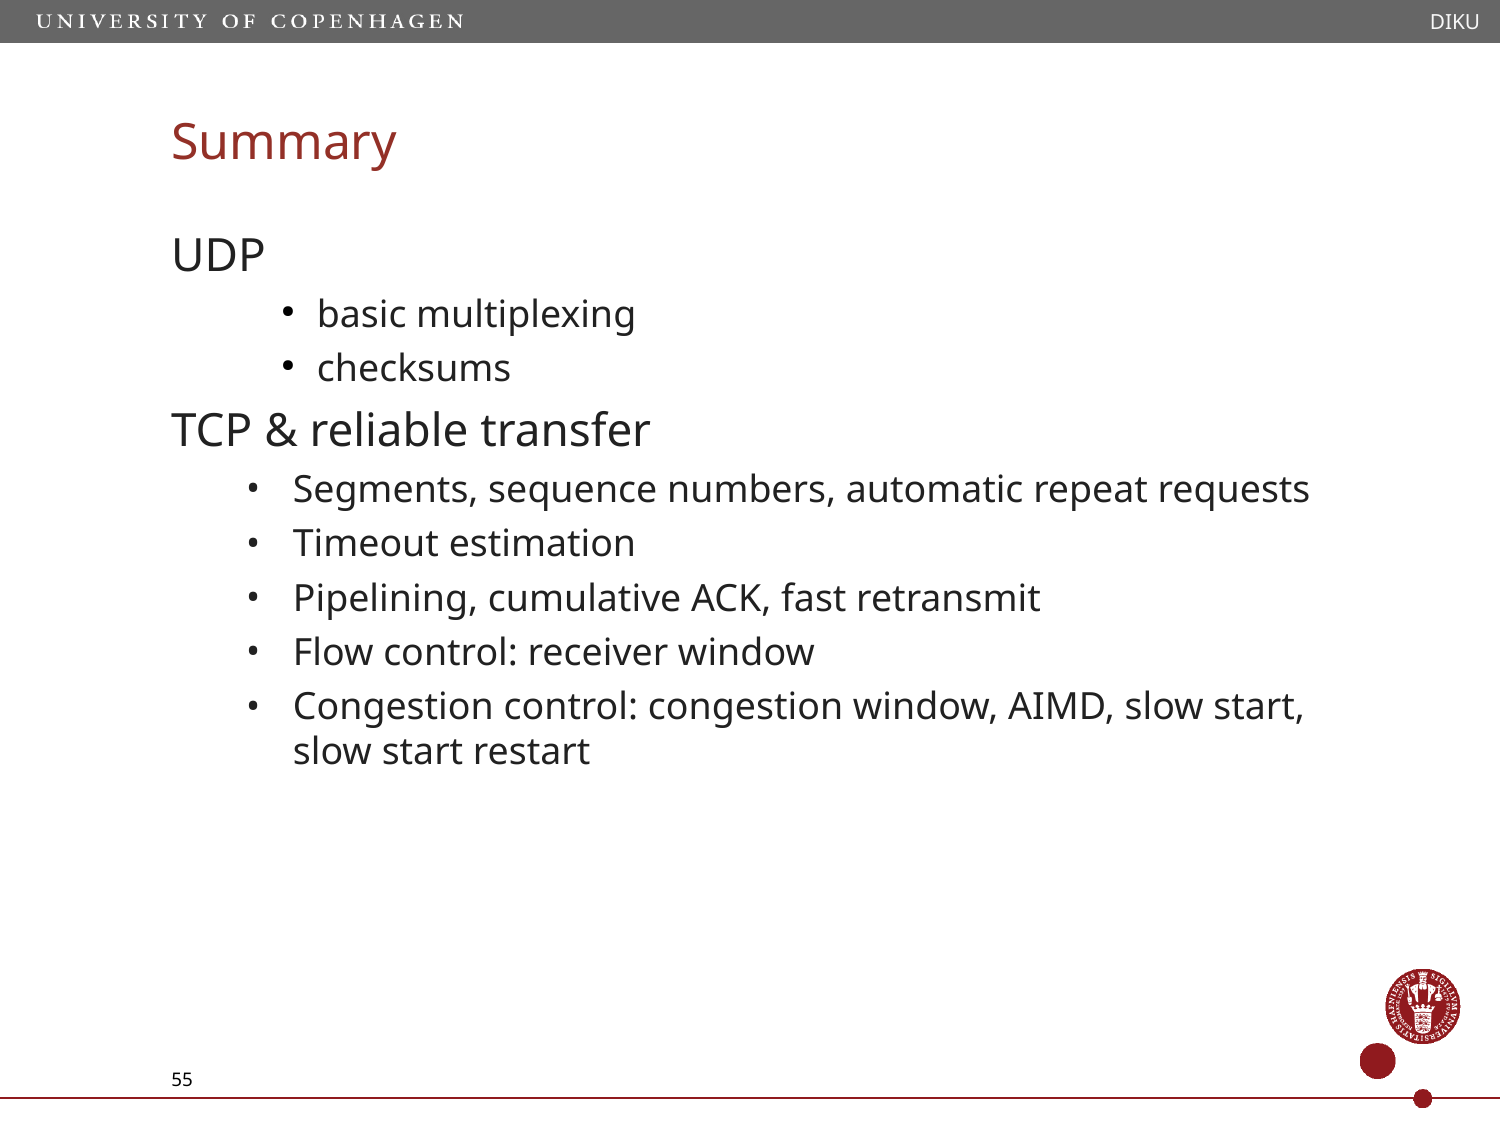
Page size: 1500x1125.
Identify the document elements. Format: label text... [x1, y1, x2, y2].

list UDP basic multiplexing checksums TCP & reliable transfer Segments, sequence numbers, automatic repeat requests Timeout estimation Pipelining, cumulative ACK, fast retransmit Flow control: receiver window Congestion control: congestion window, AIMD, slow start, slow start restart [171, 225, 1329, 900]
picture [0, 910, 1500, 1122]
text_box DIKU [469, 0, 1495, 43]
title Summary [171, 75, 1329, 171]
text_box <number> [171, 1067, 522, 1092]
